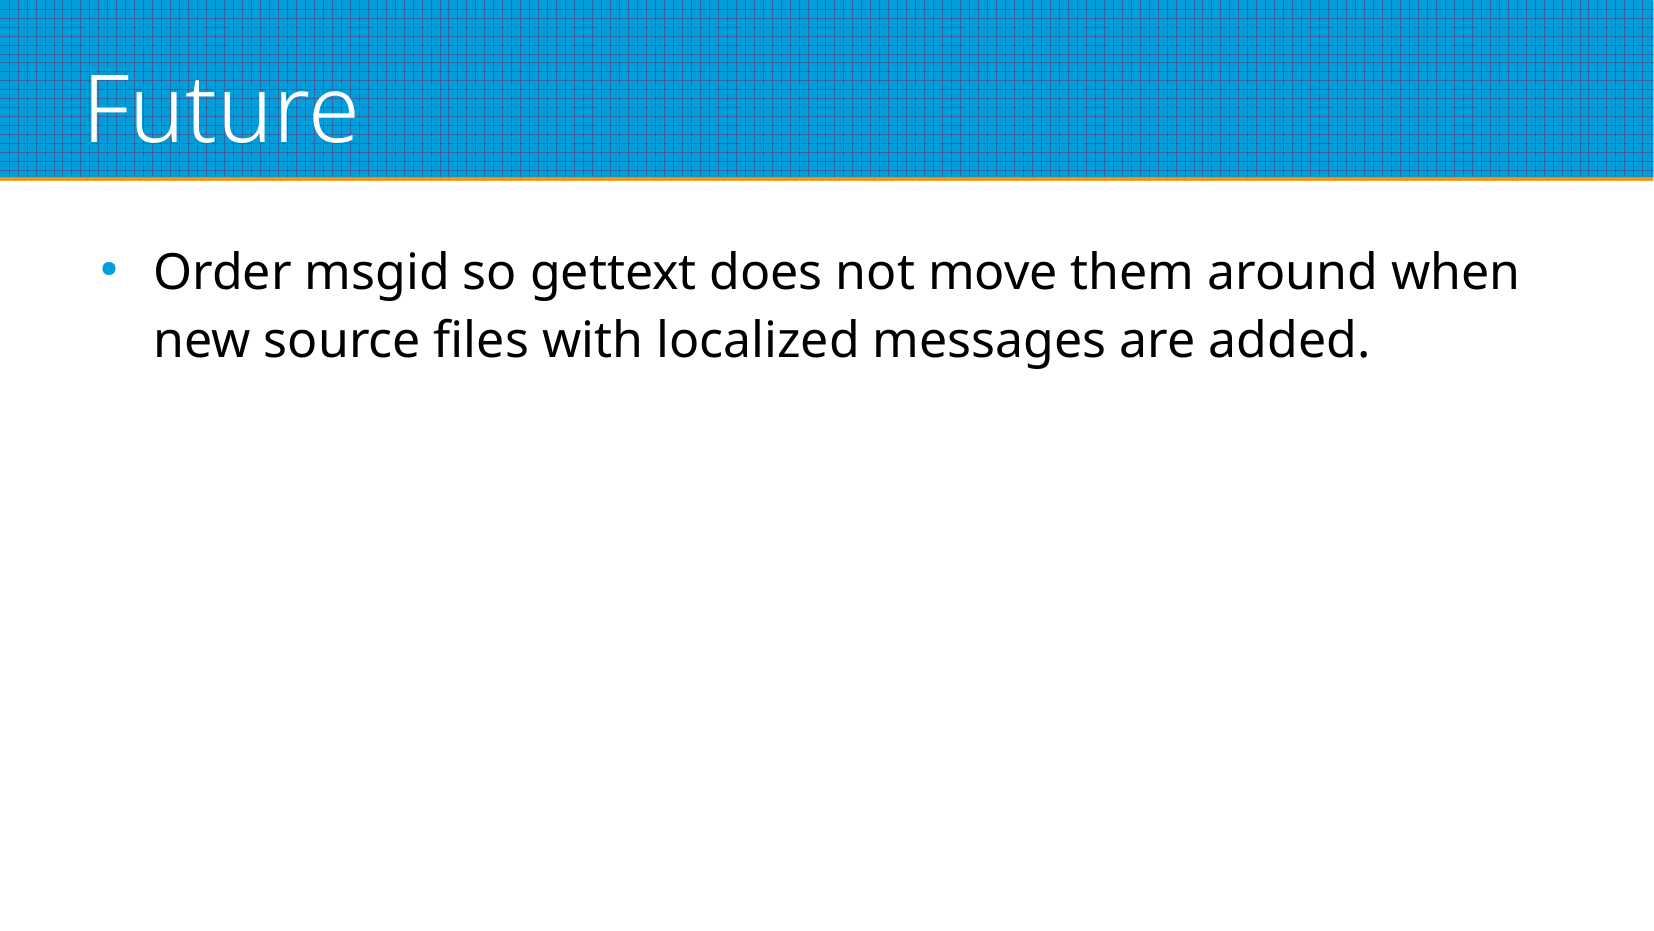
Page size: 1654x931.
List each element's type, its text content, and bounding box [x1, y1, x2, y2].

title Future [82, 14, 1571, 171]
list Order msgid so gettext does not move them around when new source files with localized messages are added. [82, 236, 1563, 811]
